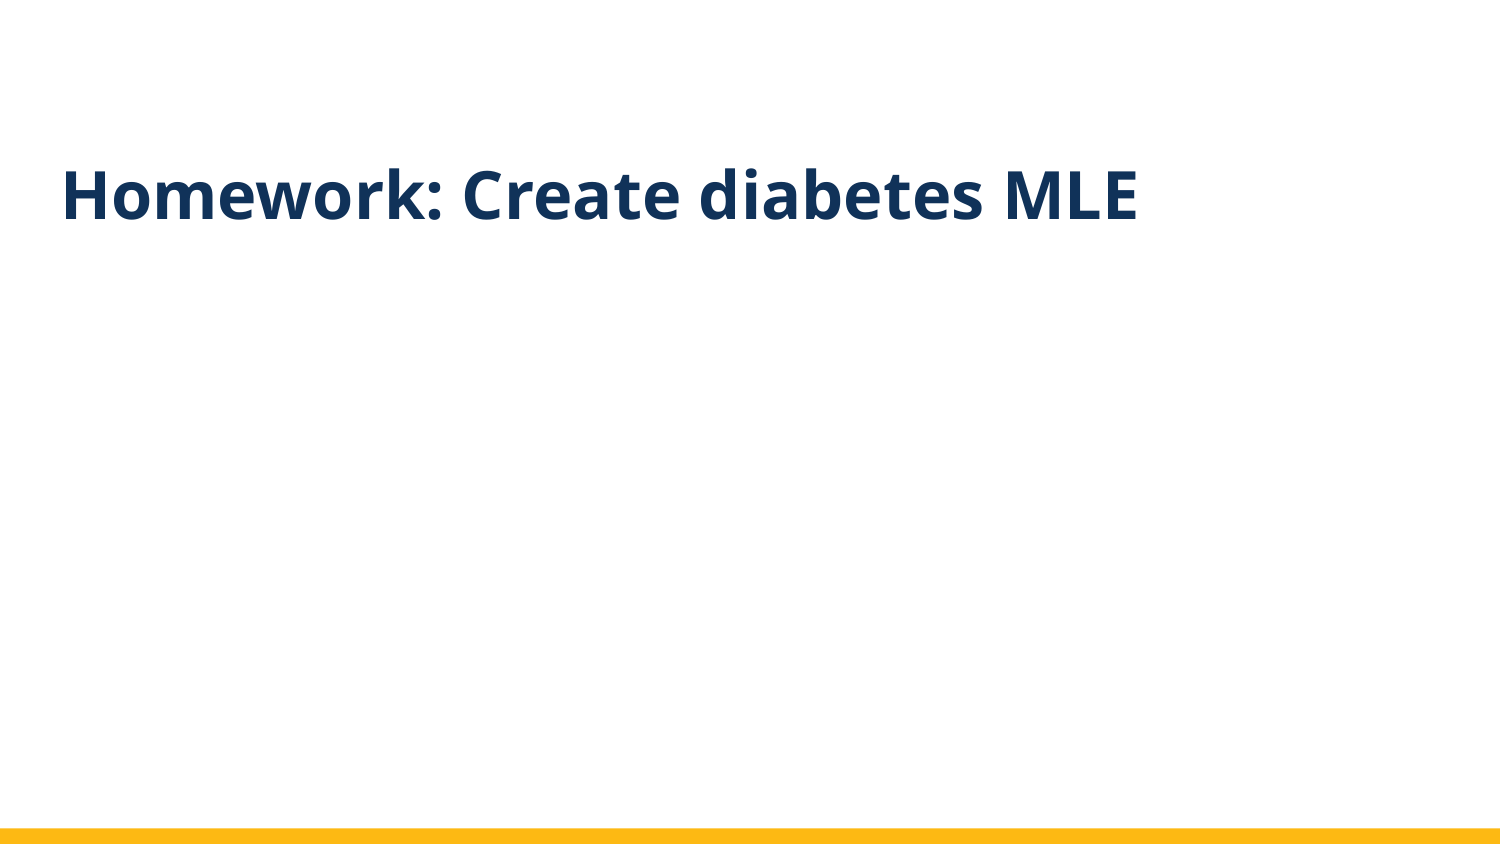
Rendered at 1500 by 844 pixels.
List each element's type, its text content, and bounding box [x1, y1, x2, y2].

title Homework: Create diabetes MLE [45, 0, 1470, 241]
